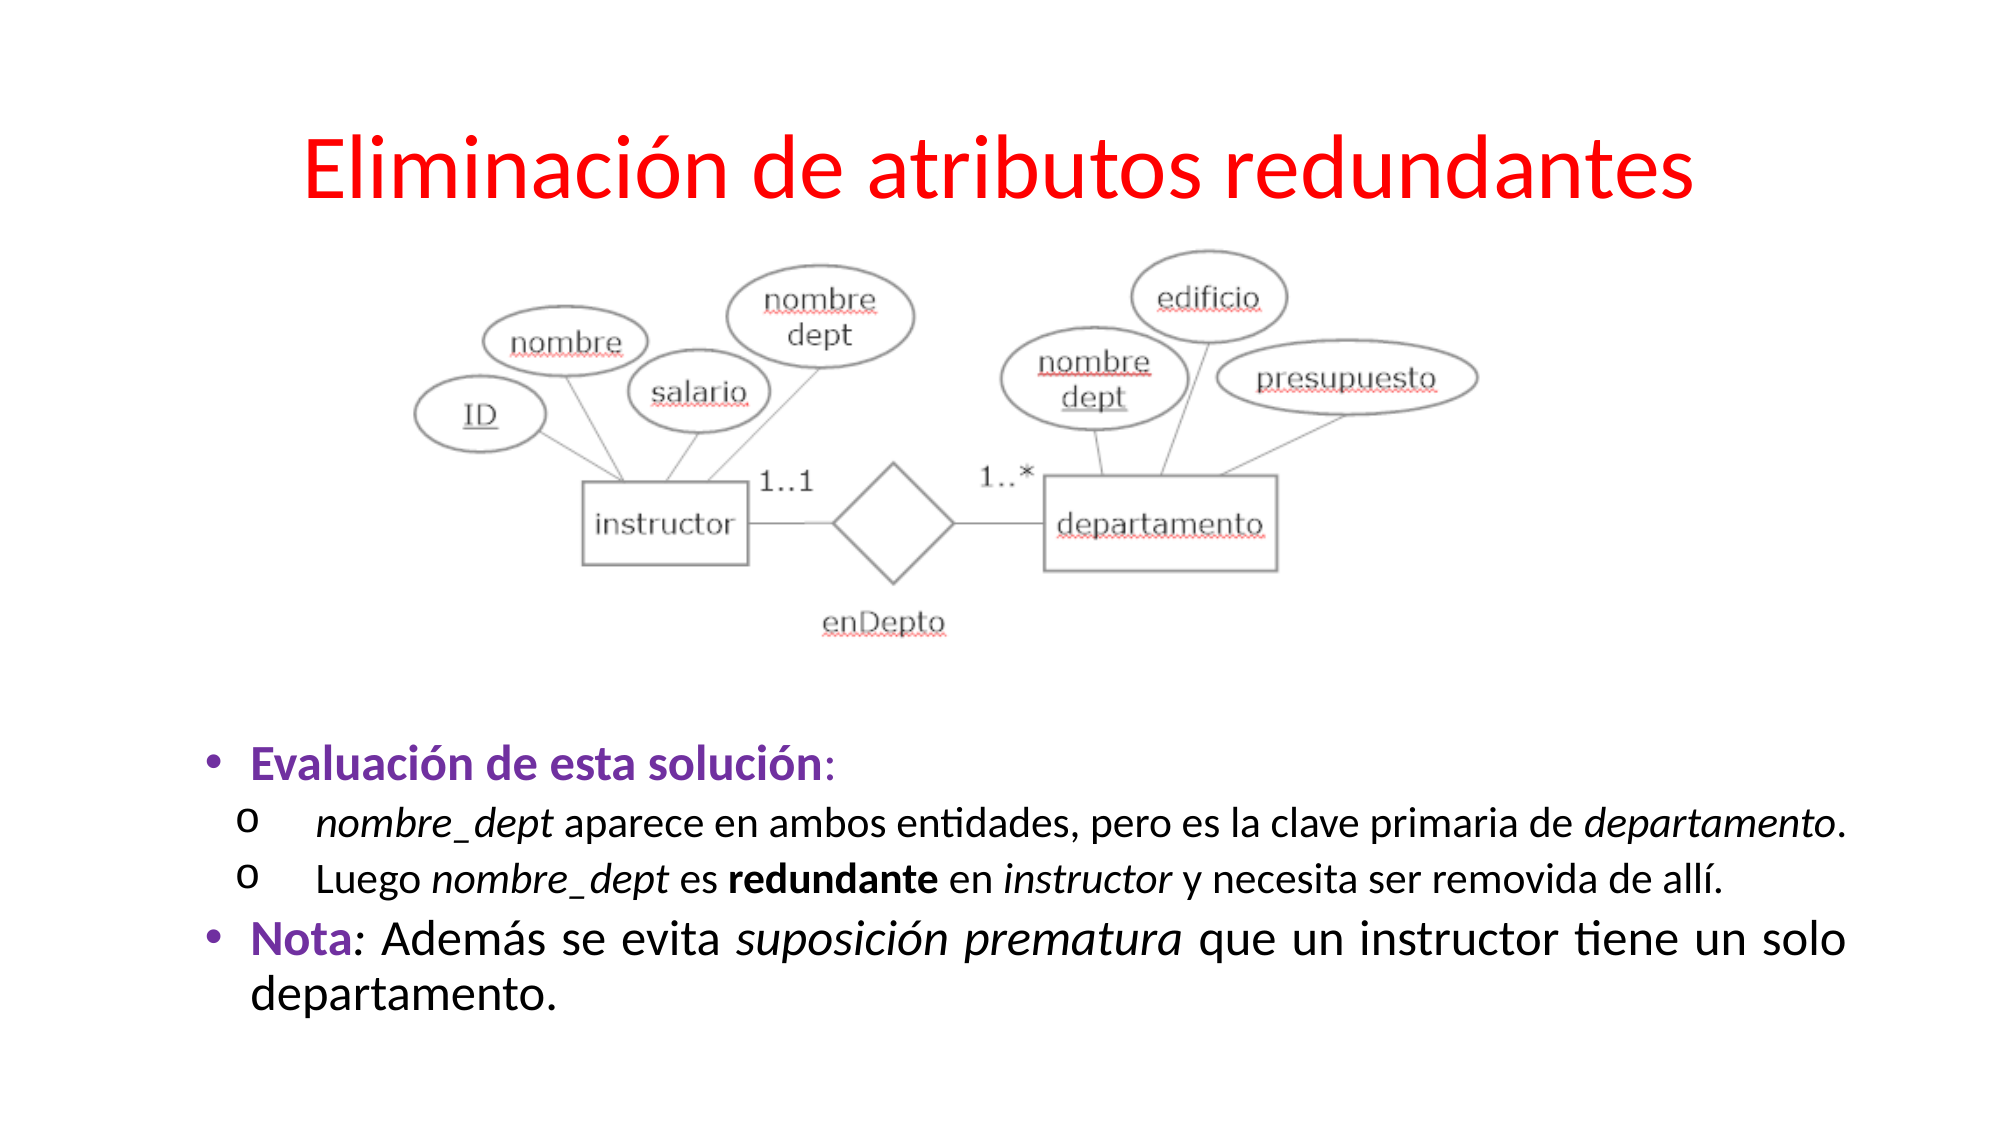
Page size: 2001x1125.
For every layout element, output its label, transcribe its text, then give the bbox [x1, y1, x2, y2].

picture [412, 242, 1494, 651]
list Evaluación de esta solución: nombre_dept aparece en ambos entidades, pero es la clave primaria de departamento. Luego nombre_dept es redundante en instructor y necesita ser removida de allí. Nota: Además se evita suposición prematura que un instructor tiene un solo departamento. [137, 277, 1863, 1043]
title Eliminación de atributos redundantes [137, 59, 1863, 277]
